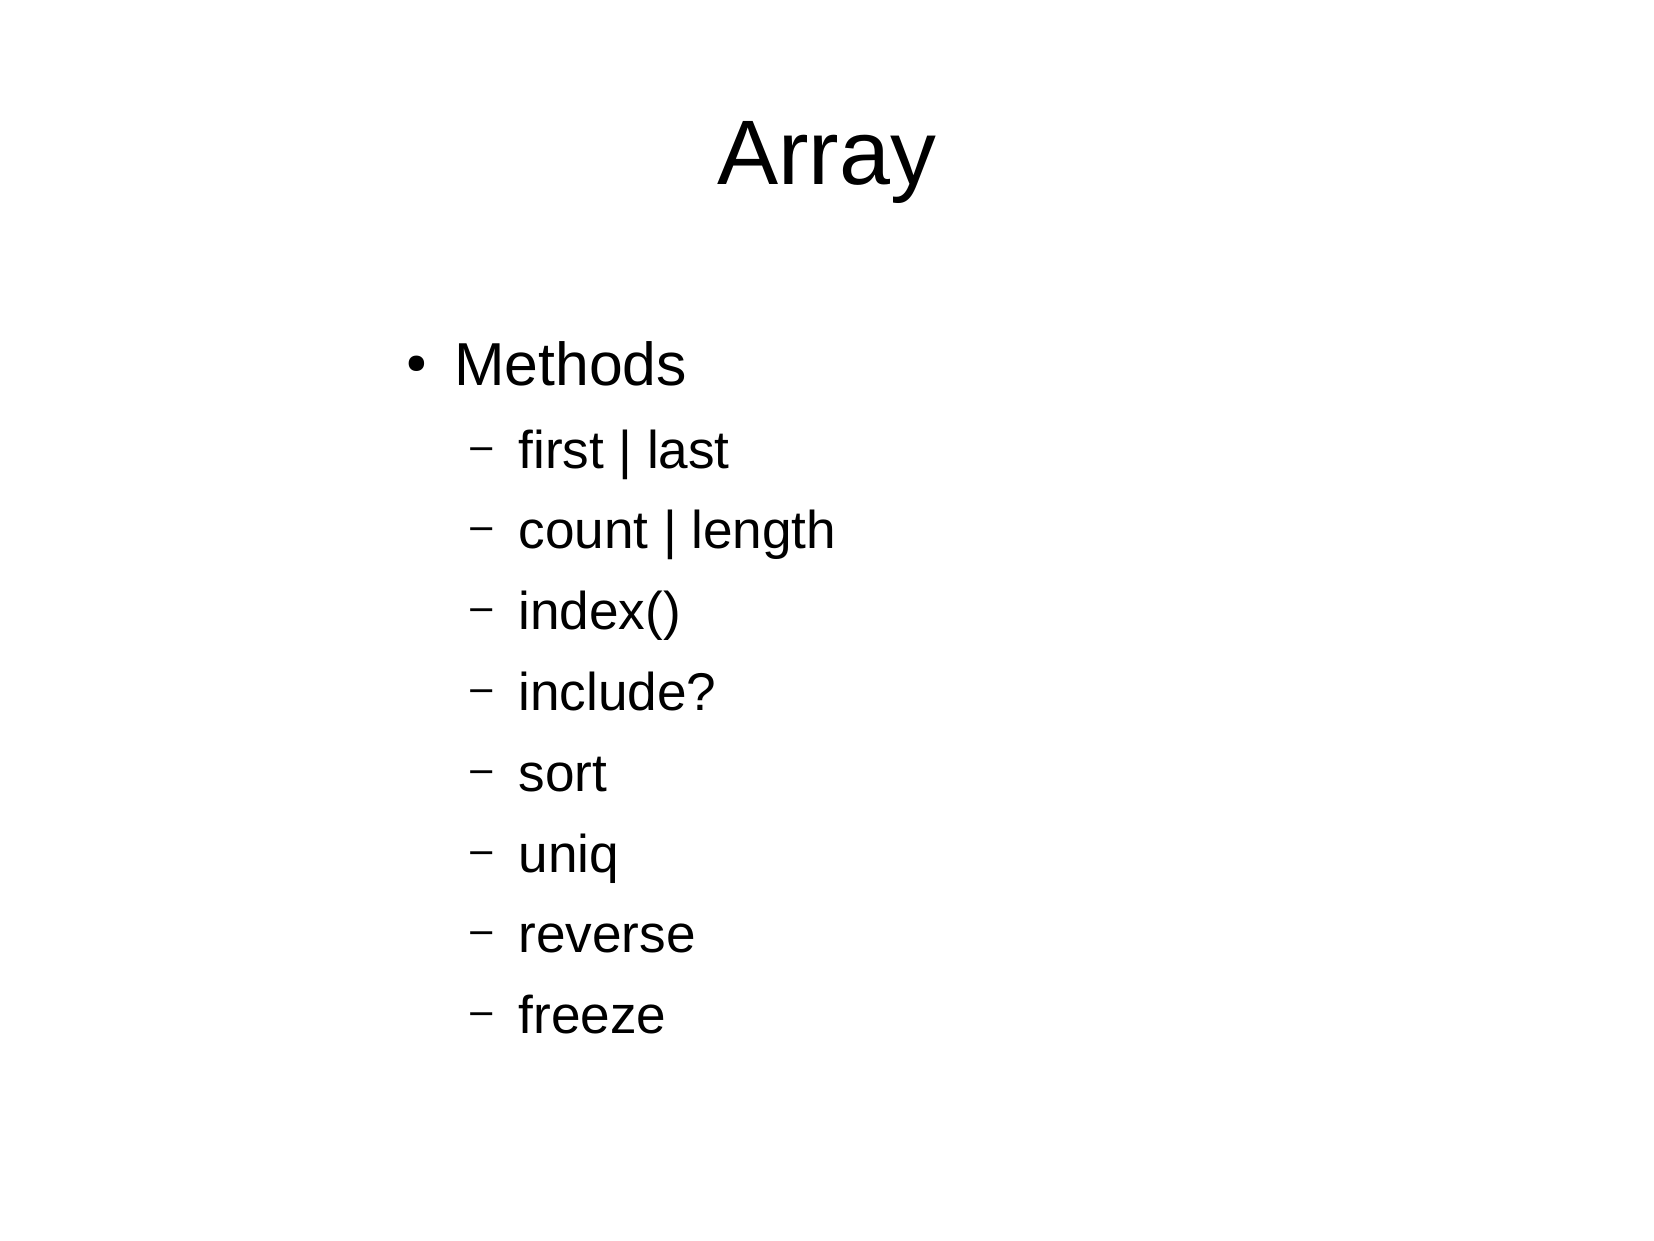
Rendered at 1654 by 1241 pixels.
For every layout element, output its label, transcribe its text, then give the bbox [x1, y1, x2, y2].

title Array [82, 49, 1571, 257]
list Methods first | last count | length index() include? sort uniq reverse freeze [389, 330, 1288, 1051]
